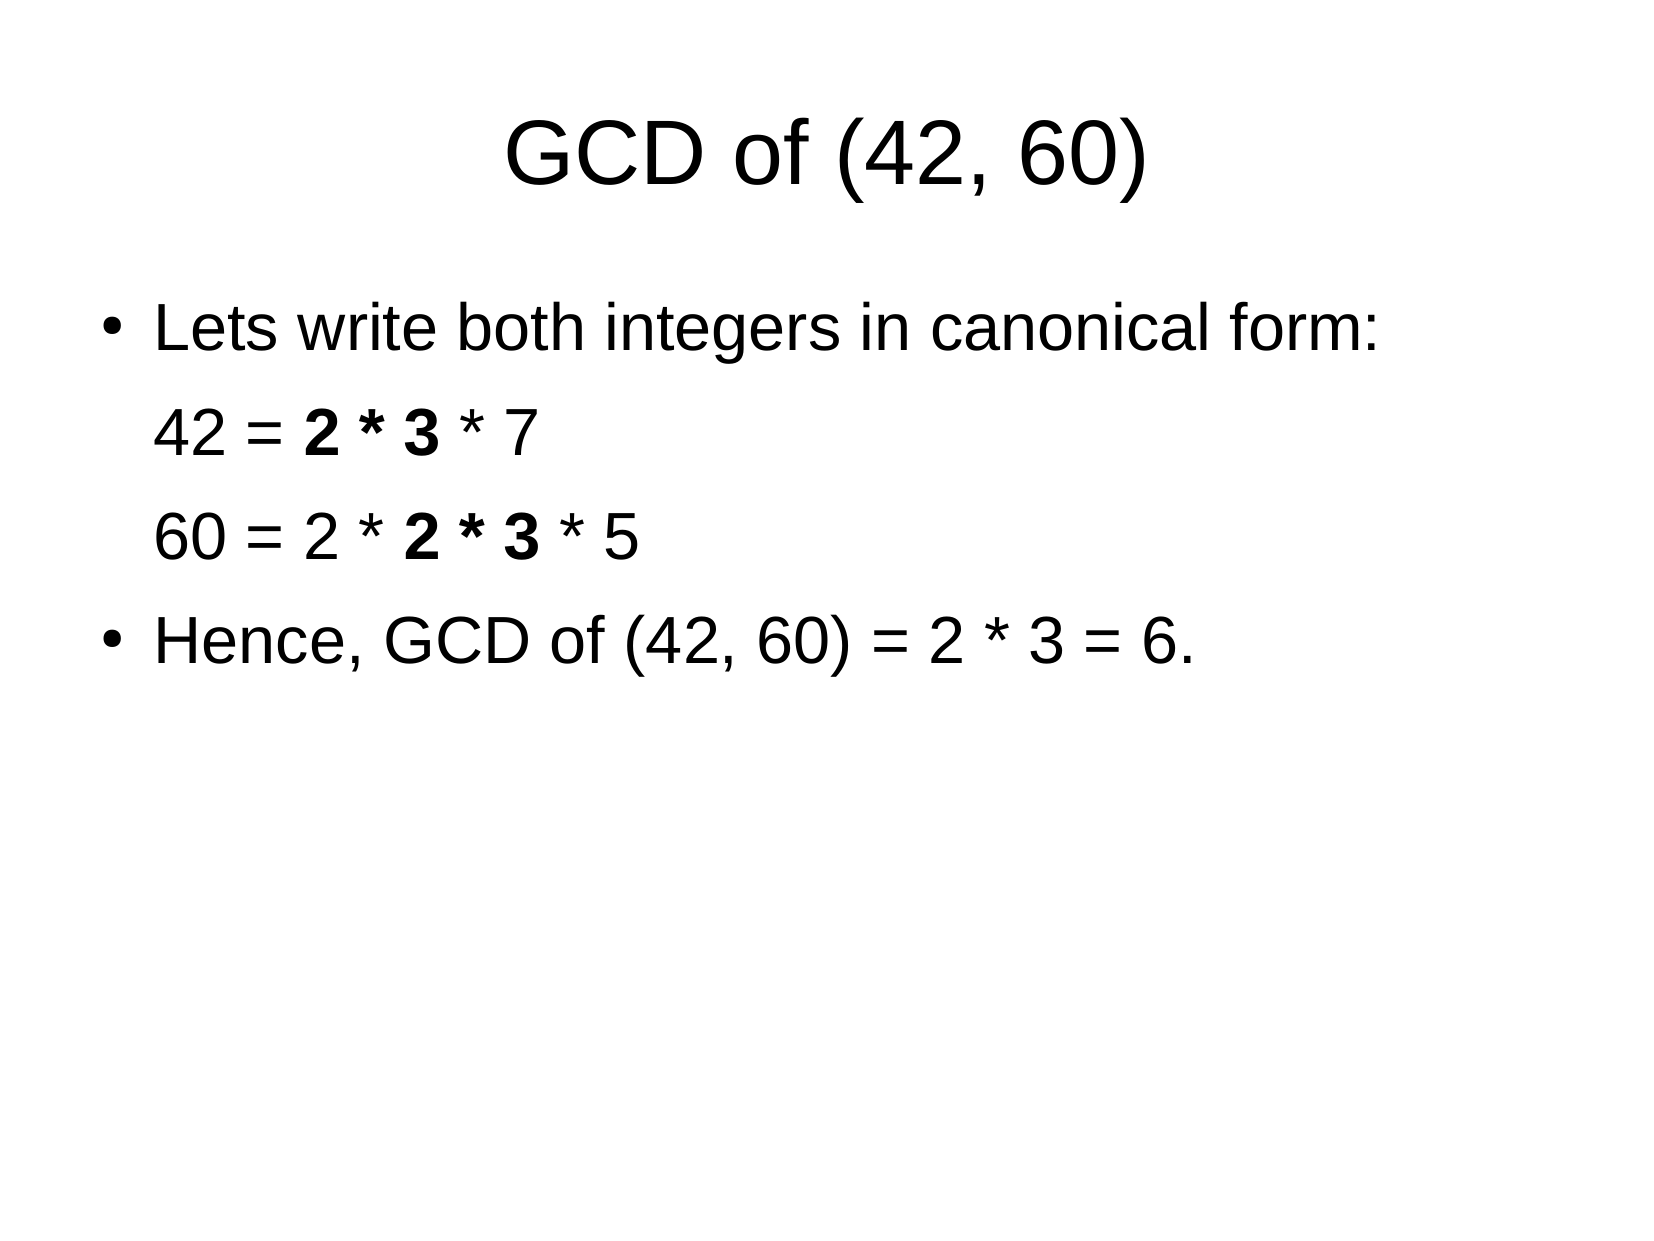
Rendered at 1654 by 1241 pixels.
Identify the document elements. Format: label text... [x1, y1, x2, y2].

list Lets write both integers in canonical form: 42 = 2 * 3 * 7 60 = 2 * 2 * 3 * 5 Hence, GCD of (42, 60) = 2 * 3 = 6. [82, 290, 1571, 1109]
title GCD of (42, 60) [82, 49, 1571, 257]
